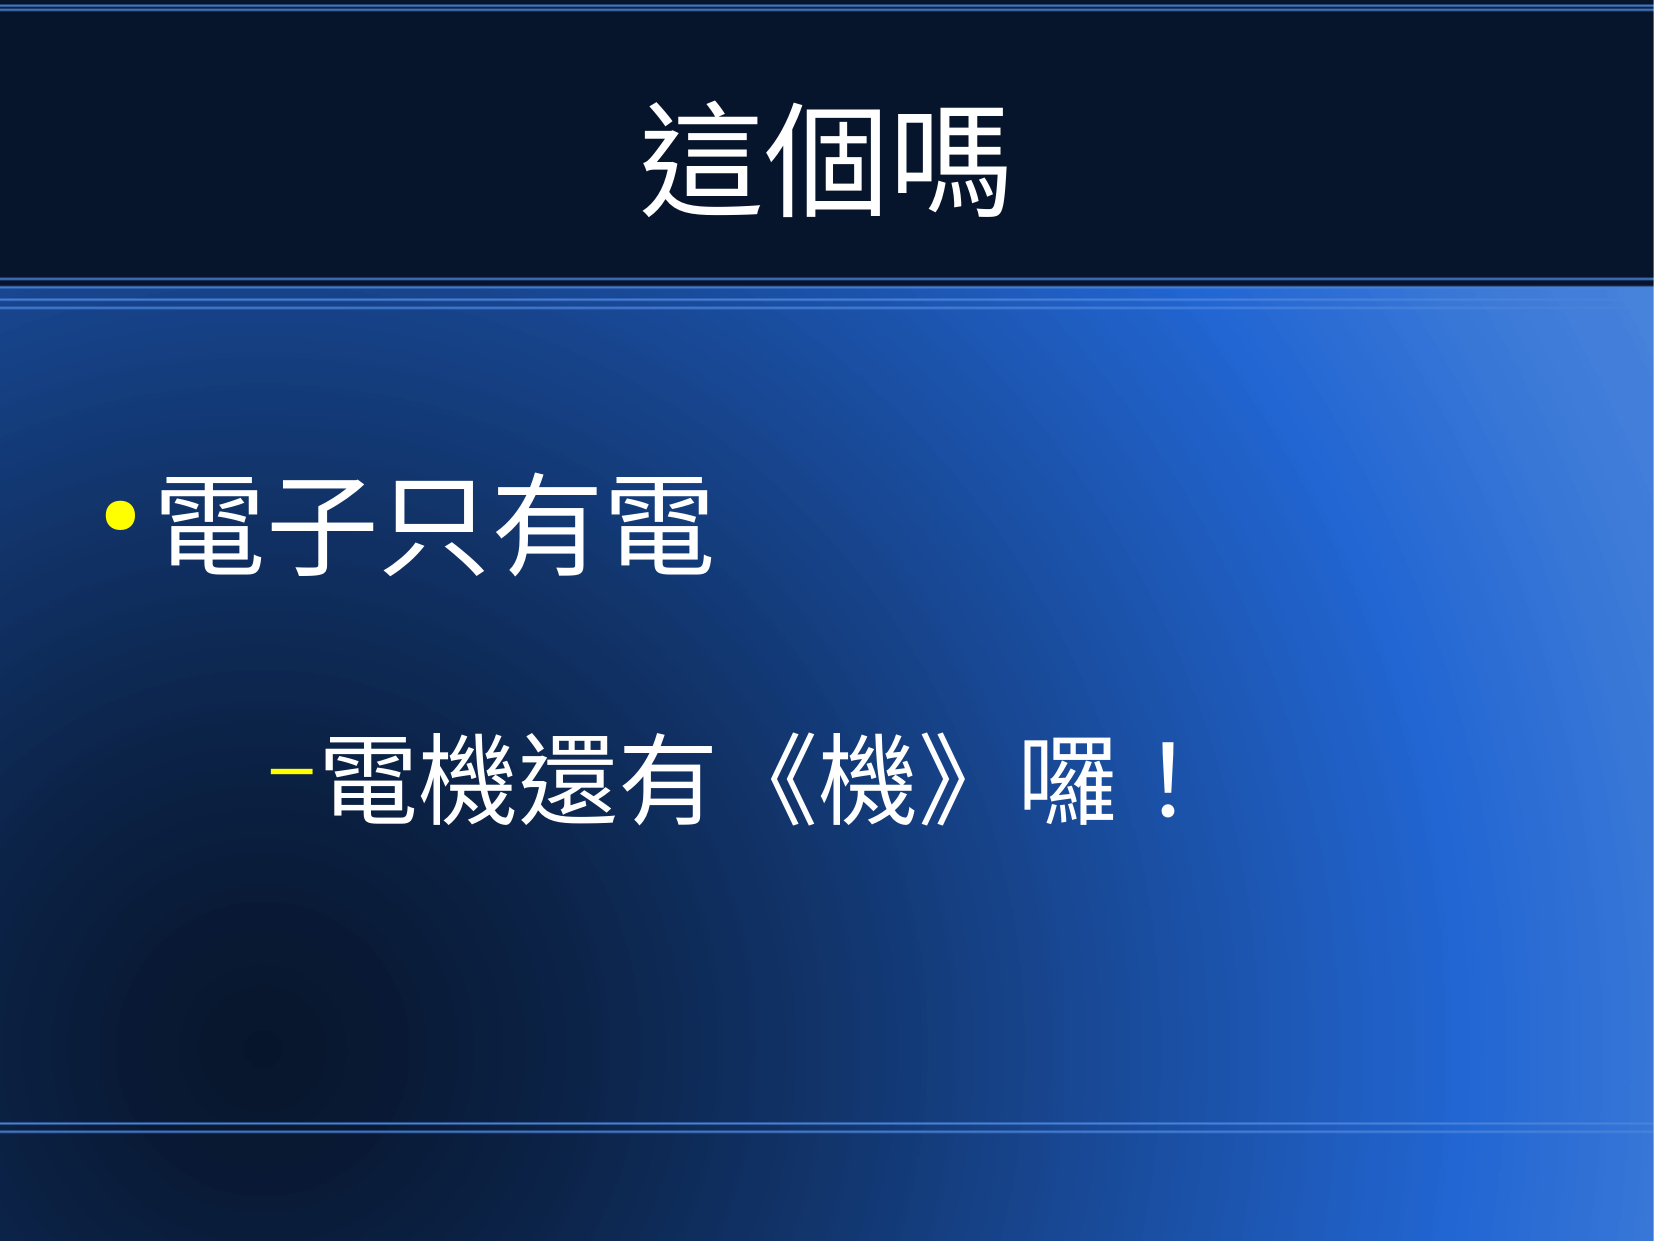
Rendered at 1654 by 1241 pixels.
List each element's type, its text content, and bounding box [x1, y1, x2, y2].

list 電子只有電 電機還有《機》囉！ [82, 355, 1571, 1241]
picture [0, 0, 1654, 1241]
title 這個嗎 [82, 49, 1571, 257]
